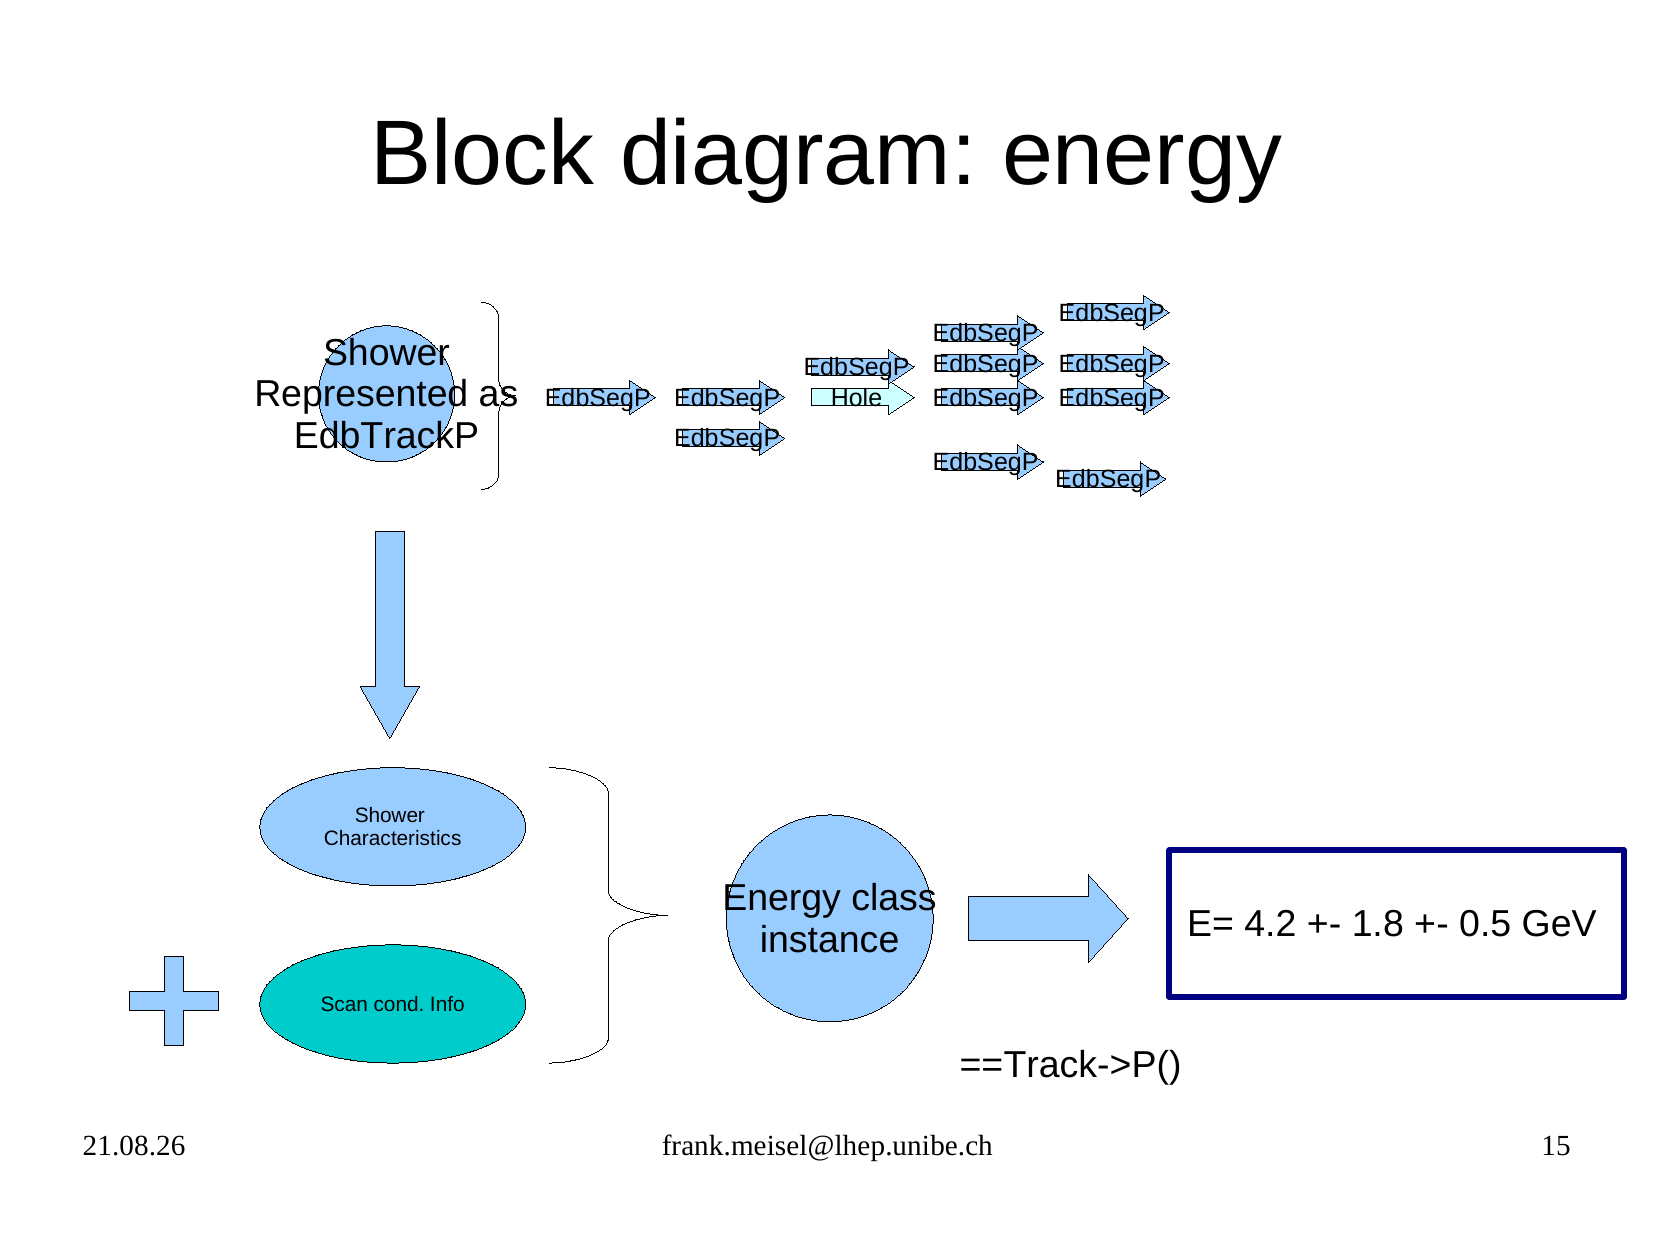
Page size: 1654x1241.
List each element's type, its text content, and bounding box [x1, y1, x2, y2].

text_box EdbSegP [941, 388, 959, 406]
text_box Hole [811, 388, 864, 406]
text_box Hole [851, 394, 859, 405]
text_box Hole [866, 382, 915, 415]
text_box Energy class instance [726, 814, 934, 1022]
text_box EdbSegP [941, 444, 1044, 480]
text_box EdbSegP [579, 380, 656, 415]
text_box EdbSegP [1093, 346, 1170, 381]
text_box EdbSegP [553, 388, 571, 406]
text_box [968, 874, 1129, 963]
text_box Shower Represented as EdbTrackP [318, 325, 455, 462]
text_box EdbSegP [941, 354, 959, 372]
text_box [360, 531, 420, 739]
text_box EdbSegP [941, 315, 1044, 350]
text_box EdbSegP [967, 348, 1044, 381]
text_box ==Track->P() [944, 1035, 1329, 1093]
text_box EdbSegP [967, 381, 1044, 415]
text_box EdbSegP [1093, 295, 1170, 330]
text_box EdbSegP [682, 421, 785, 456]
text_box EdbSegP [1093, 381, 1170, 415]
text_box EdbSegP [1067, 388, 1085, 406]
text_box Shower Characteristics [259, 767, 526, 886]
text_box EdbSegP [1067, 354, 1085, 372]
text_box Scan cond. Info [259, 944, 526, 1064]
text_box EdbSegP [708, 380, 785, 415]
text_box E= 4.2 +- 1.8 +- 0.5 GeV [1169, 850, 1625, 998]
title Block diagram: energy [82, 49, 1571, 257]
text_box EdbSegP [811, 349, 915, 384]
text_box EdbSegP [682, 388, 700, 406]
text_box [129, 956, 219, 1046]
text_box EdbSegP [1063, 461, 1166, 497]
text_box Hole [834, 398, 844, 406]
text_box EdbSegP [1067, 303, 1085, 321]
